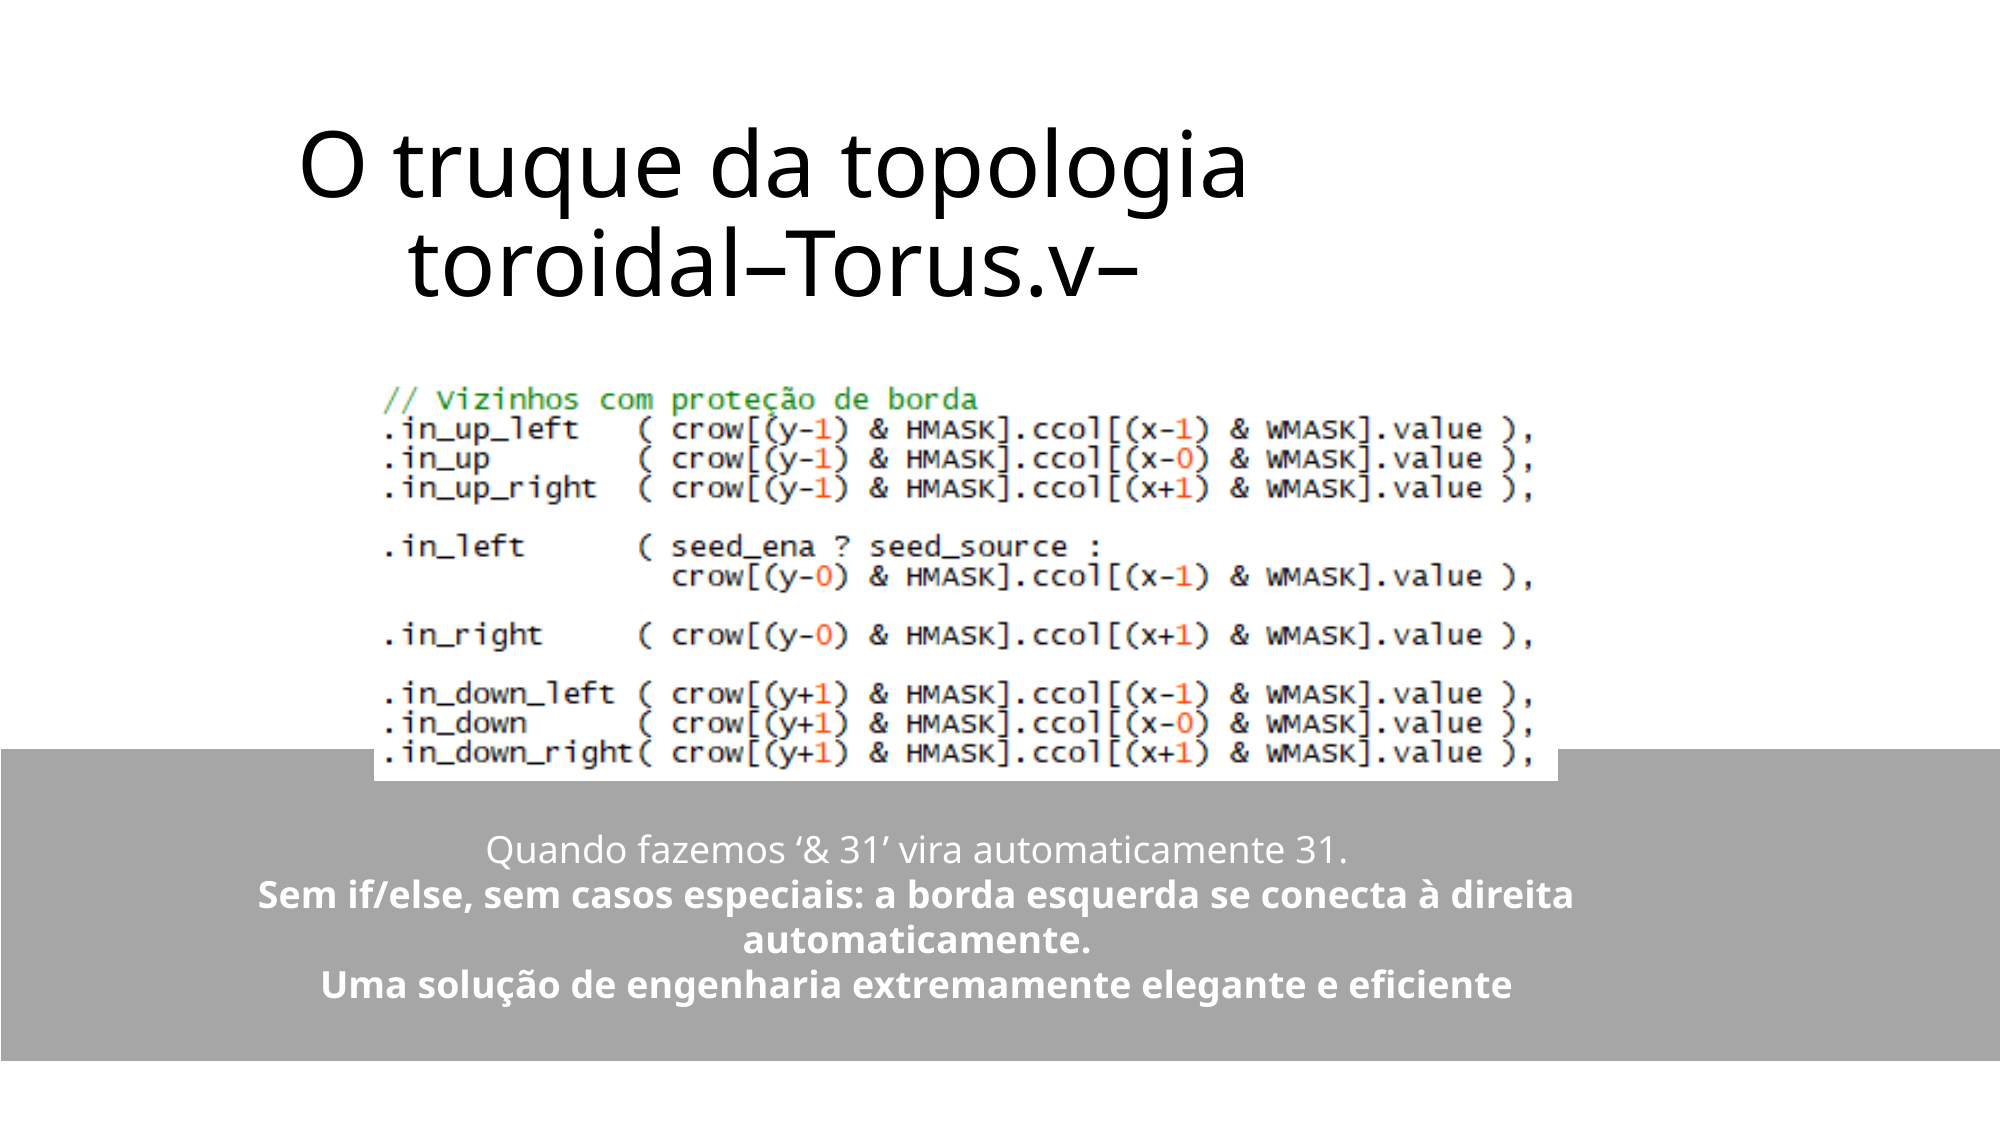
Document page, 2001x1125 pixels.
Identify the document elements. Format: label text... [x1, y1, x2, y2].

text_box [1, 749, 2000, 1061]
title O truque da topologia toroidal–Torus.v– [183, 89, 1366, 346]
picture [374, 376, 1558, 782]
text_box Quando fazemos ‘& 31’ vira automaticamente 31. Sem if/else, sem casos especiais: a borda esquerda se conecta à direita automaticamente. Uma solução de engenharia extremamente elegante e eficiente [183, 818, 1652, 1061]
